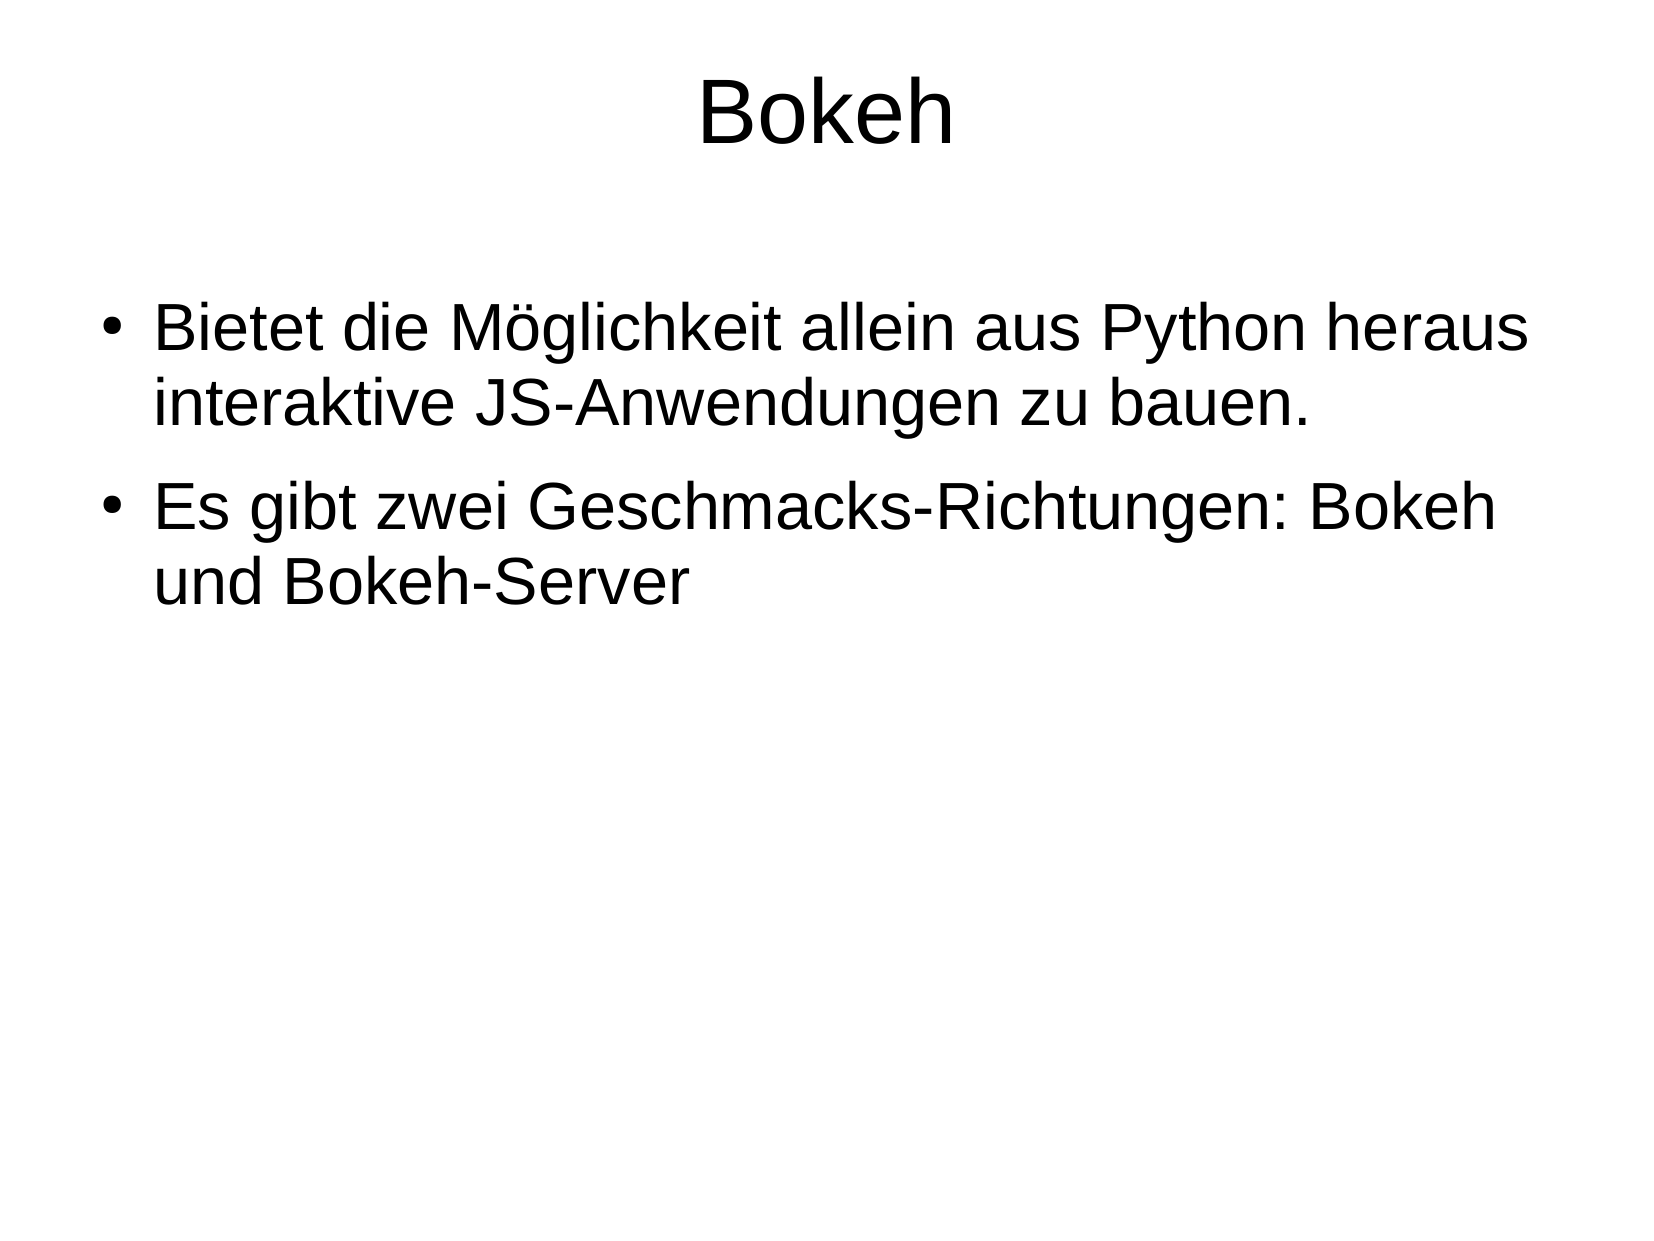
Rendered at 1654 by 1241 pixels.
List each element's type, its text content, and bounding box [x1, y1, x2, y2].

list Bietet die Möglichkeit allein aus Python heraus interaktive JS-Anwendungen zu bauen. Es gibt zwei Geschmacks-Richtungen: Bokeh und Bokeh-Server [82, 290, 1571, 1010]
title Bokeh [82, 8, 1571, 216]
